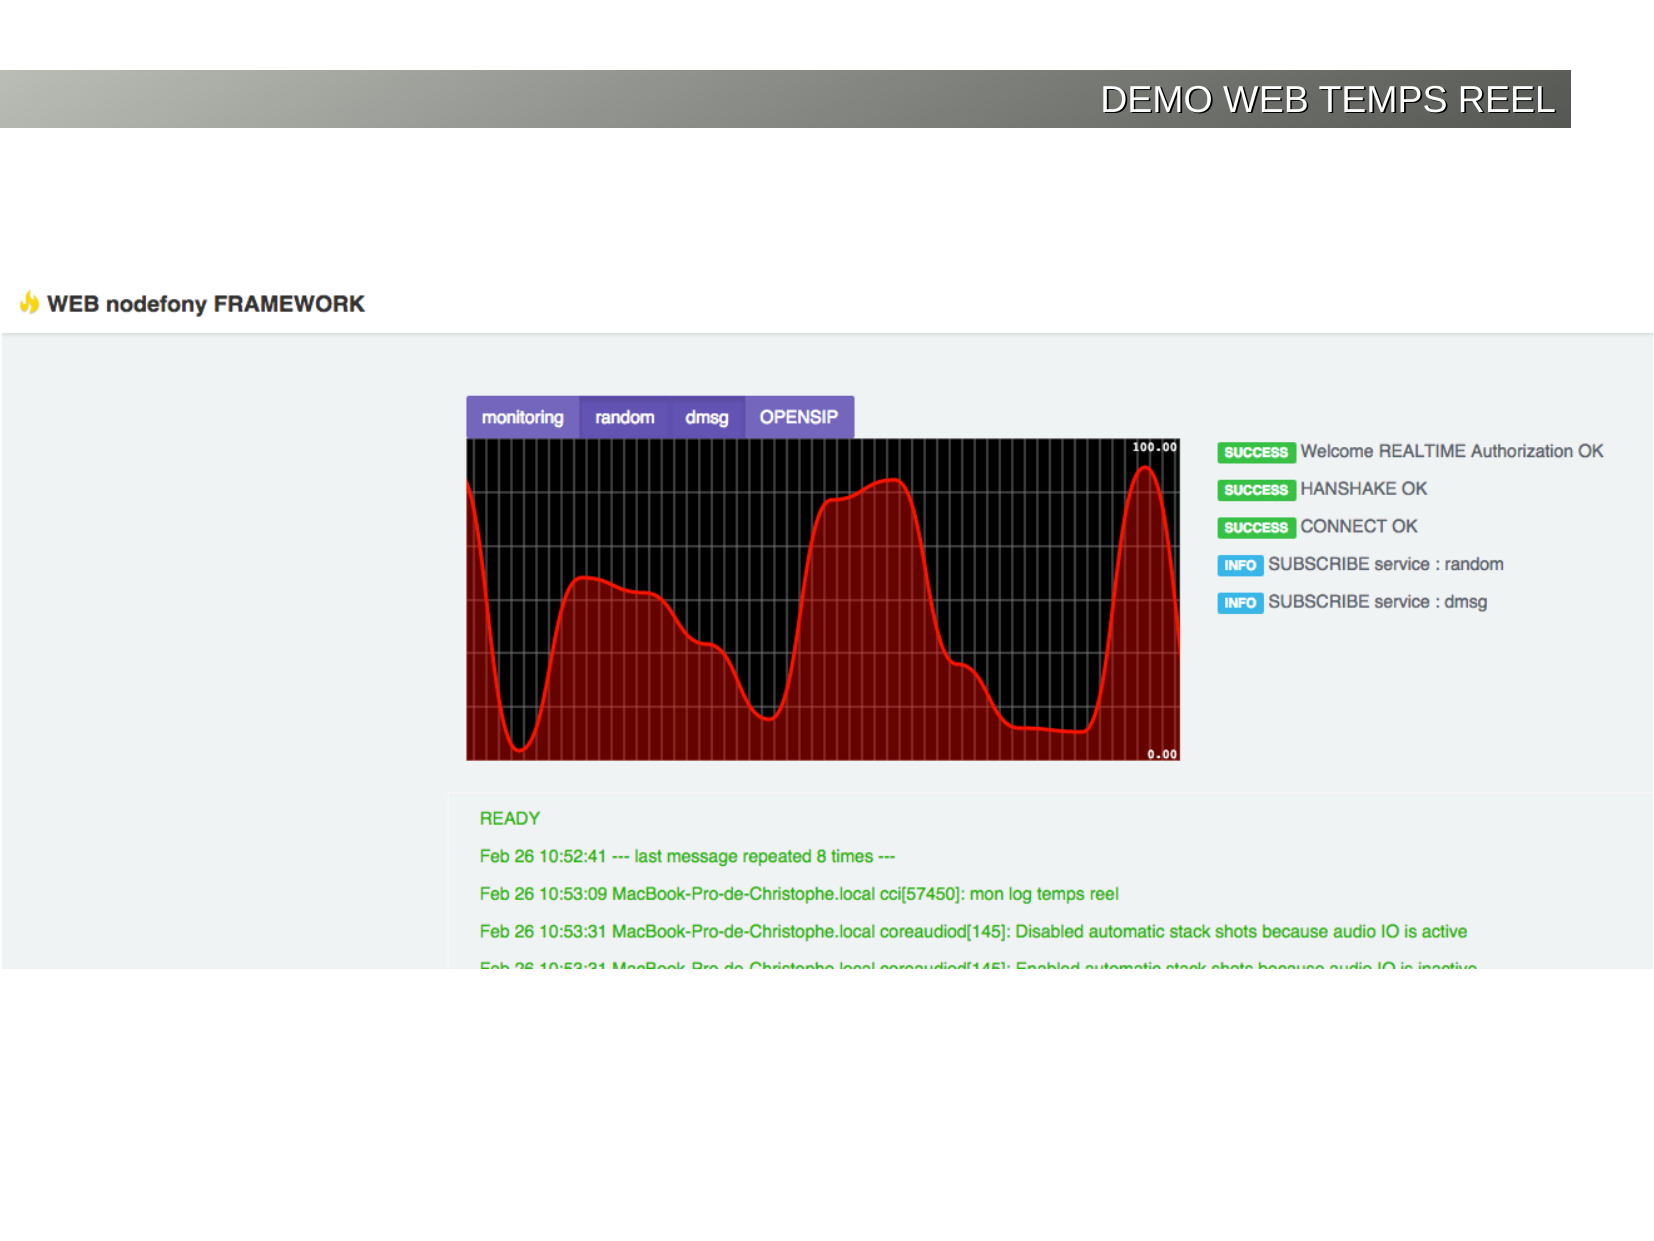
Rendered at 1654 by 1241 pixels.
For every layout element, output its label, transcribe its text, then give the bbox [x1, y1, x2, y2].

text_box DEMO WEB TEMPS REEL [0, 70, 1571, 128]
picture [2, 273, 1654, 969]
